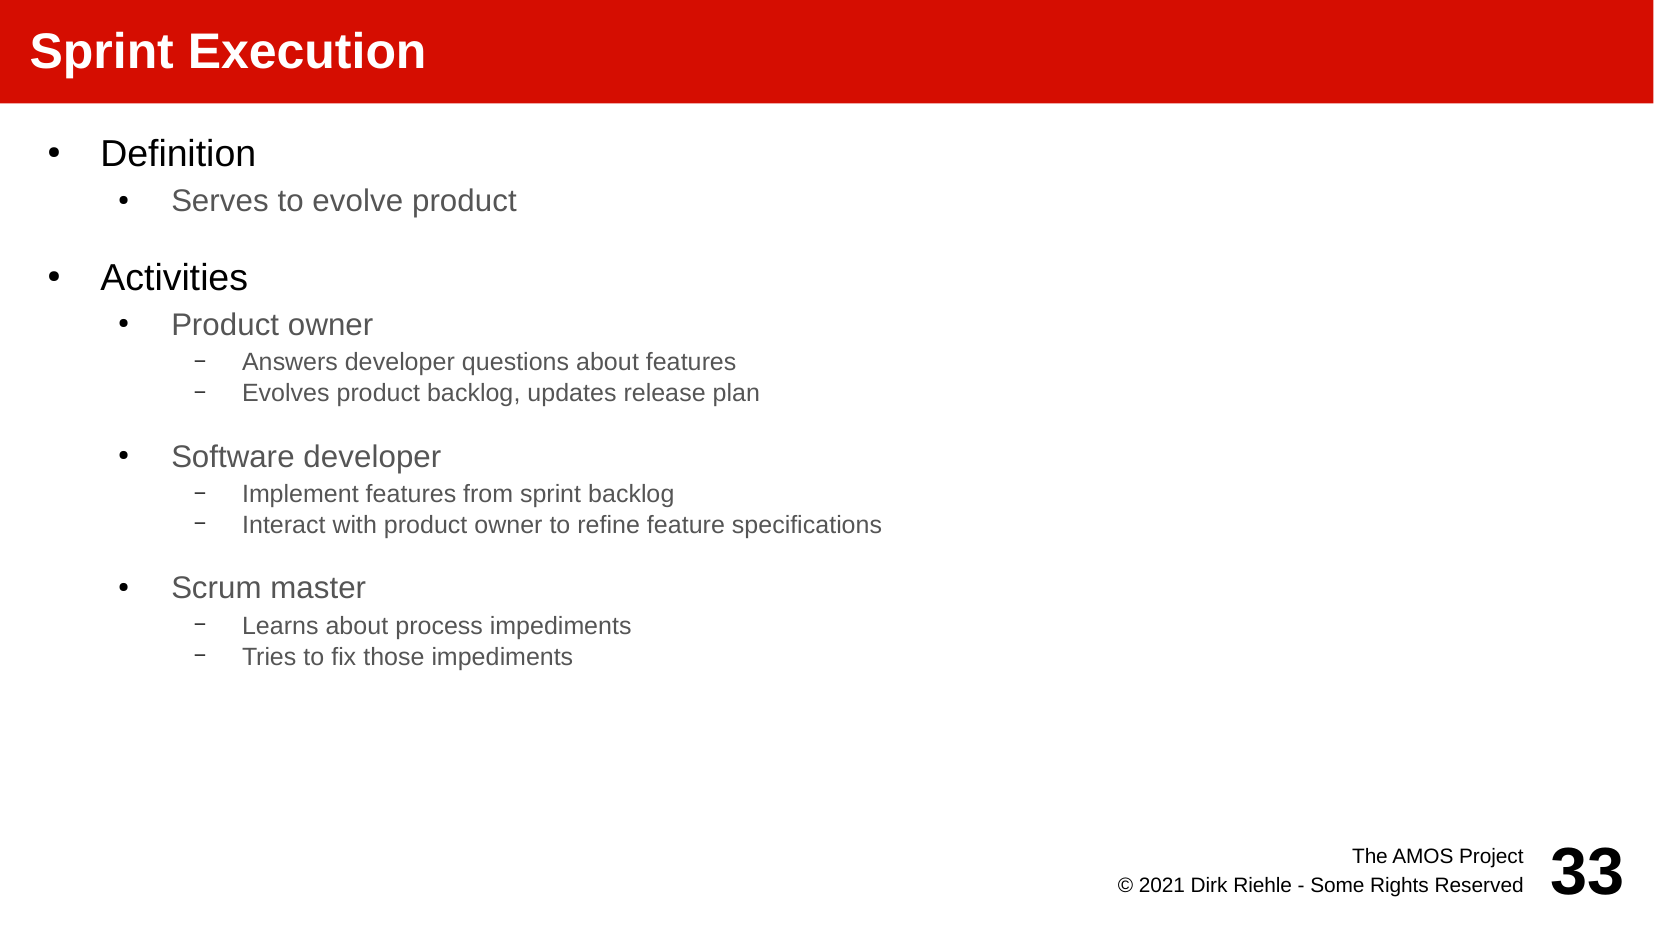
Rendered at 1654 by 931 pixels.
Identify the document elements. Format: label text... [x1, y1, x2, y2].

list Definition Serves to evolve product Activities Product owner Answers developer questions about features Evolves product backlog, updates release plan Software developer Implement features from sprint backlog Interact with product owner to refine feature specifications Scrum master Learns about process impediments Tries to fix those impediments [29, 132, 1625, 813]
title Sprint Execution [0, 0, 1654, 104]
